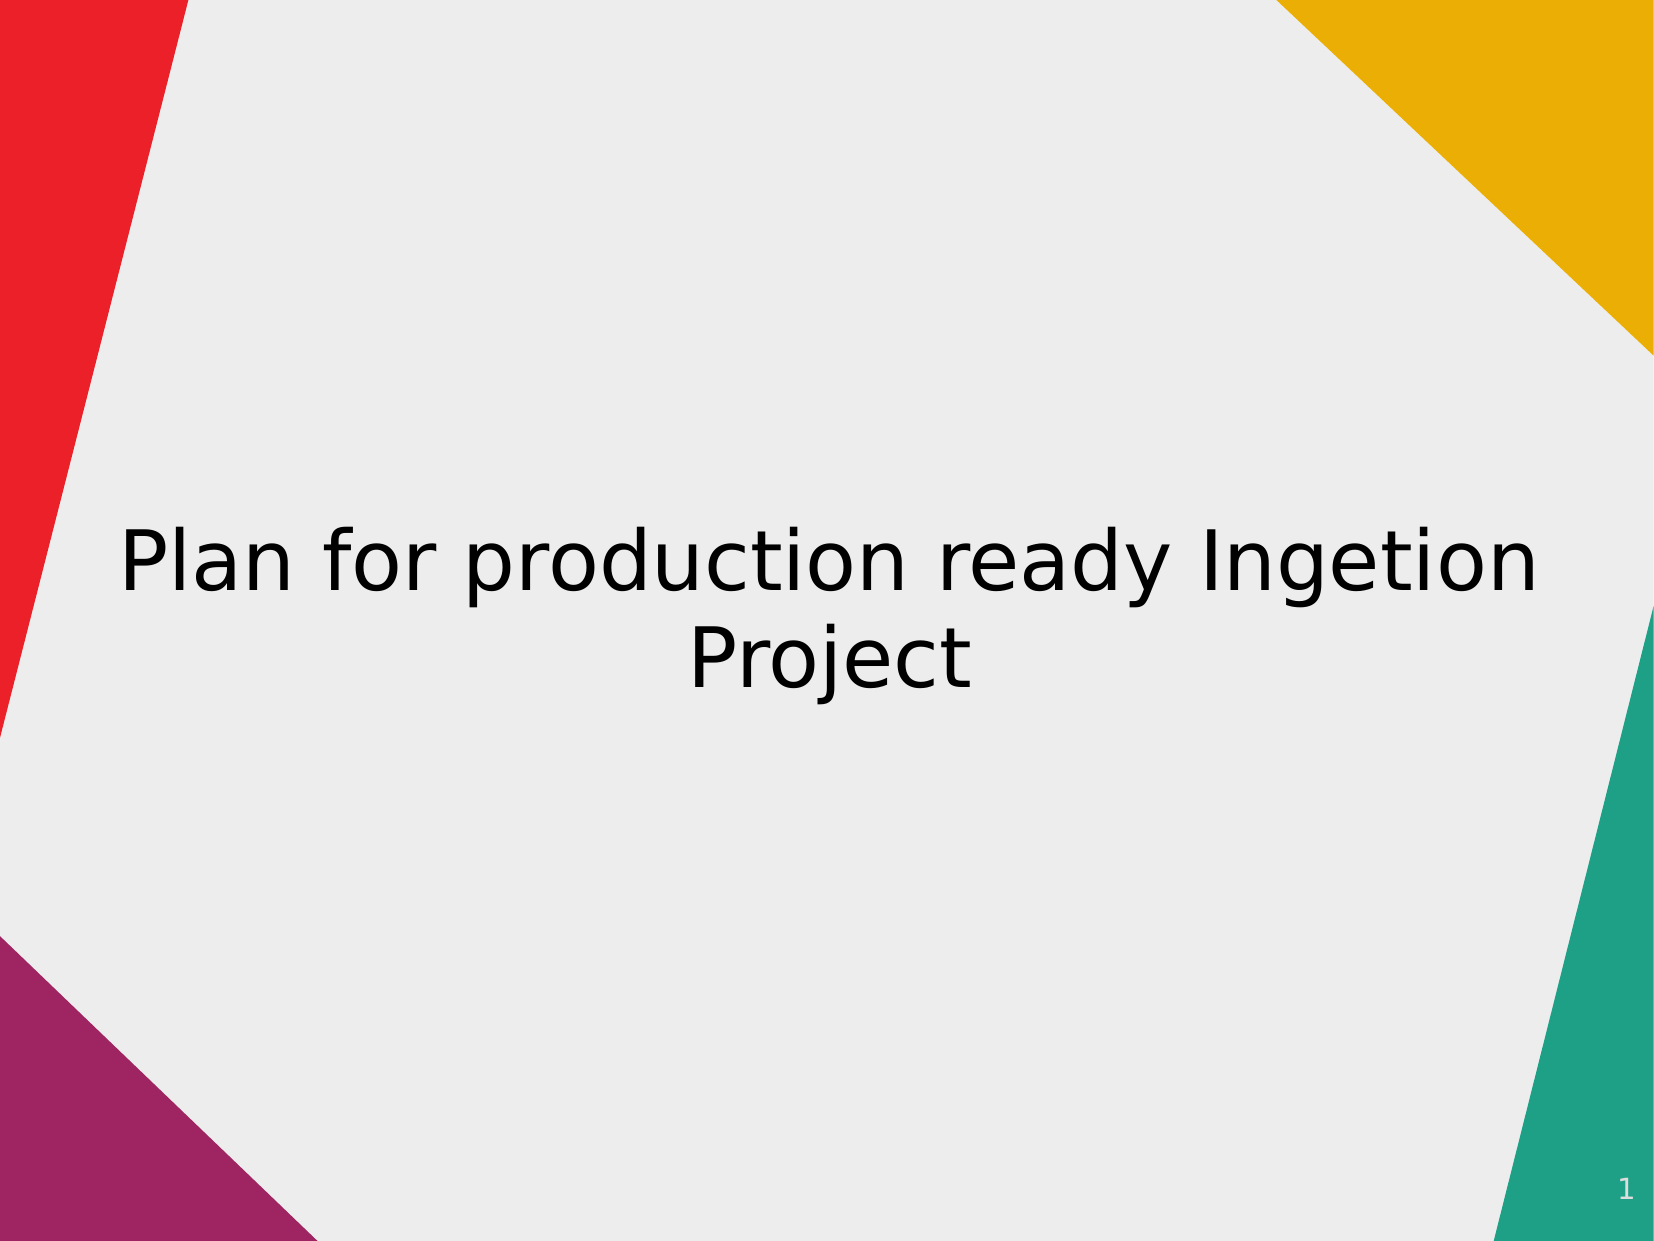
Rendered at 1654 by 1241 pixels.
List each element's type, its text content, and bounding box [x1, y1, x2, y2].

text_box [0, 609, 1469, 819]
title Plan for production ready Ingetion Project [118, 511, 1542, 709]
